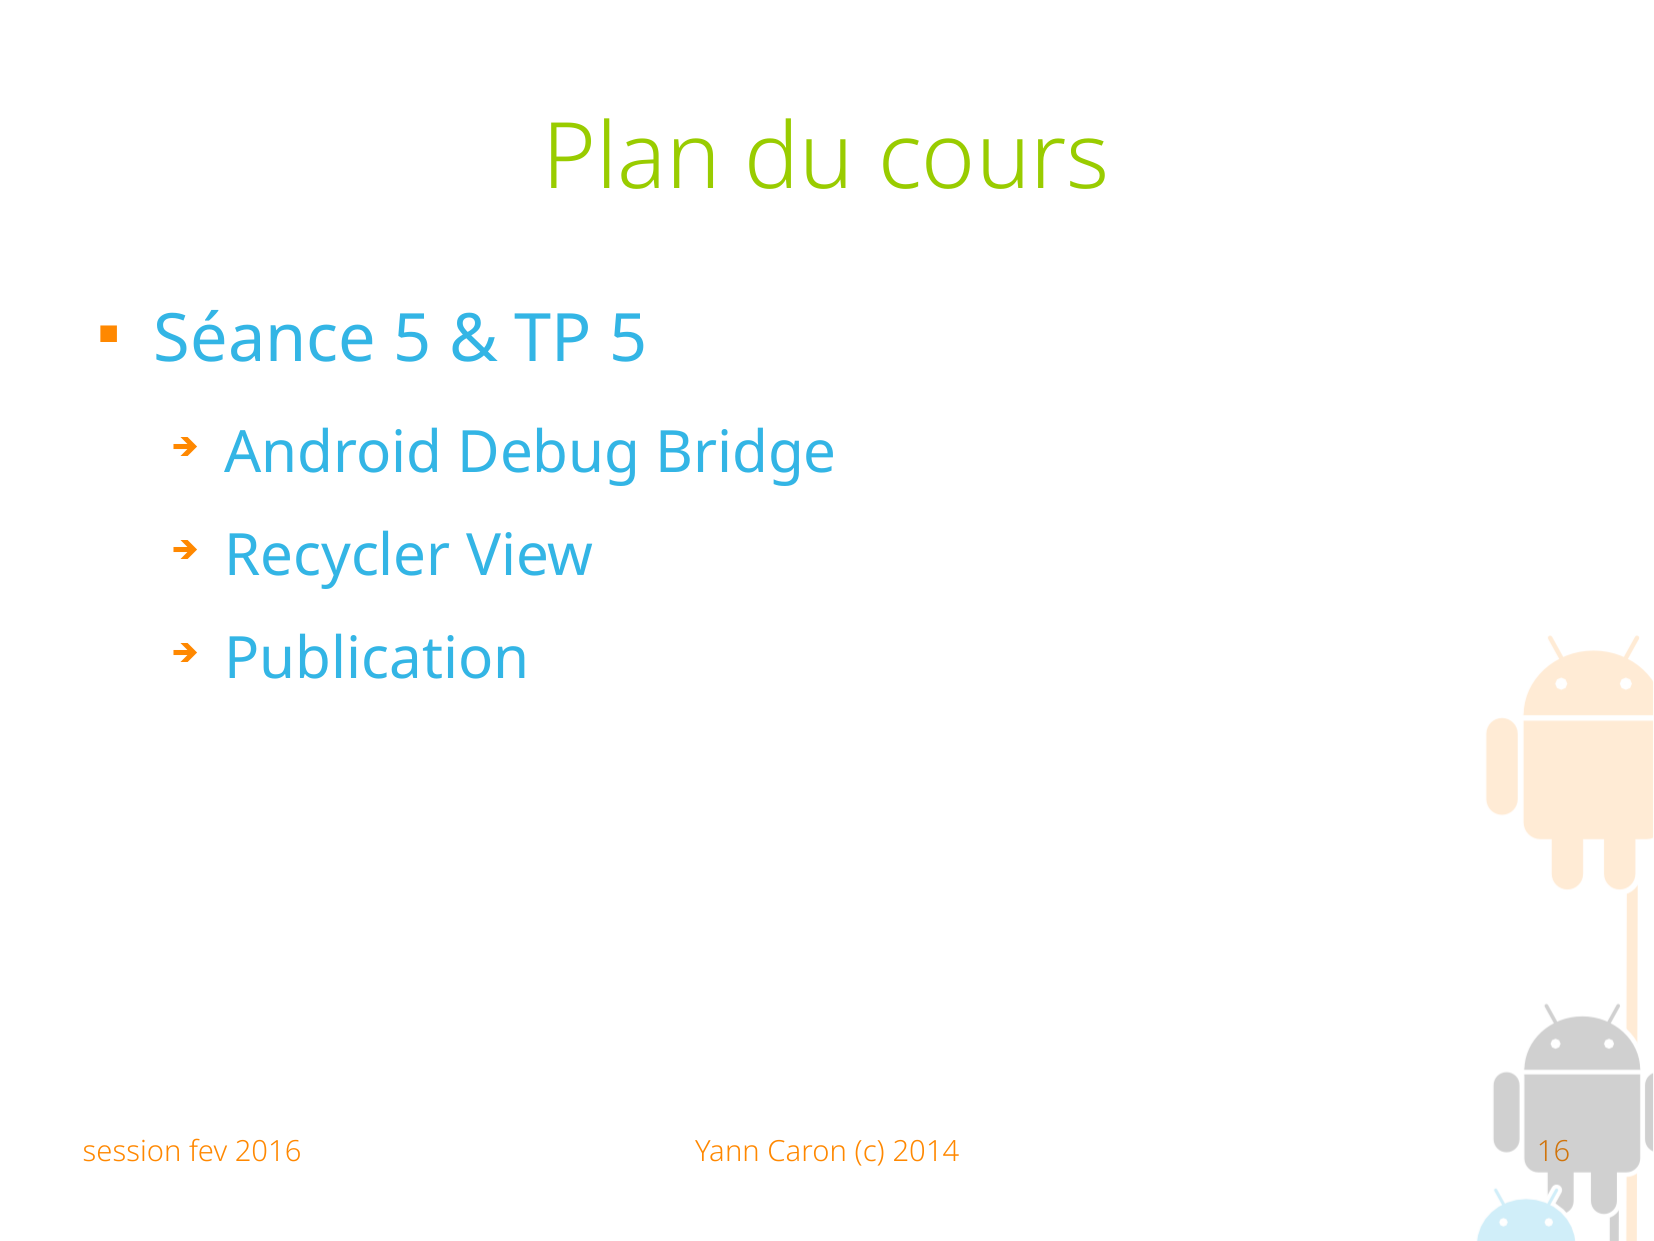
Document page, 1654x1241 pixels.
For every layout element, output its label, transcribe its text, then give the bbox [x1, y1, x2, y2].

list Séance 5 & TP 5 Android Debug Bridge Recycler View Publication [82, 290, 1571, 1010]
picture [240, 423, 1654, 1241]
title Plan du cours [82, 49, 1571, 257]
